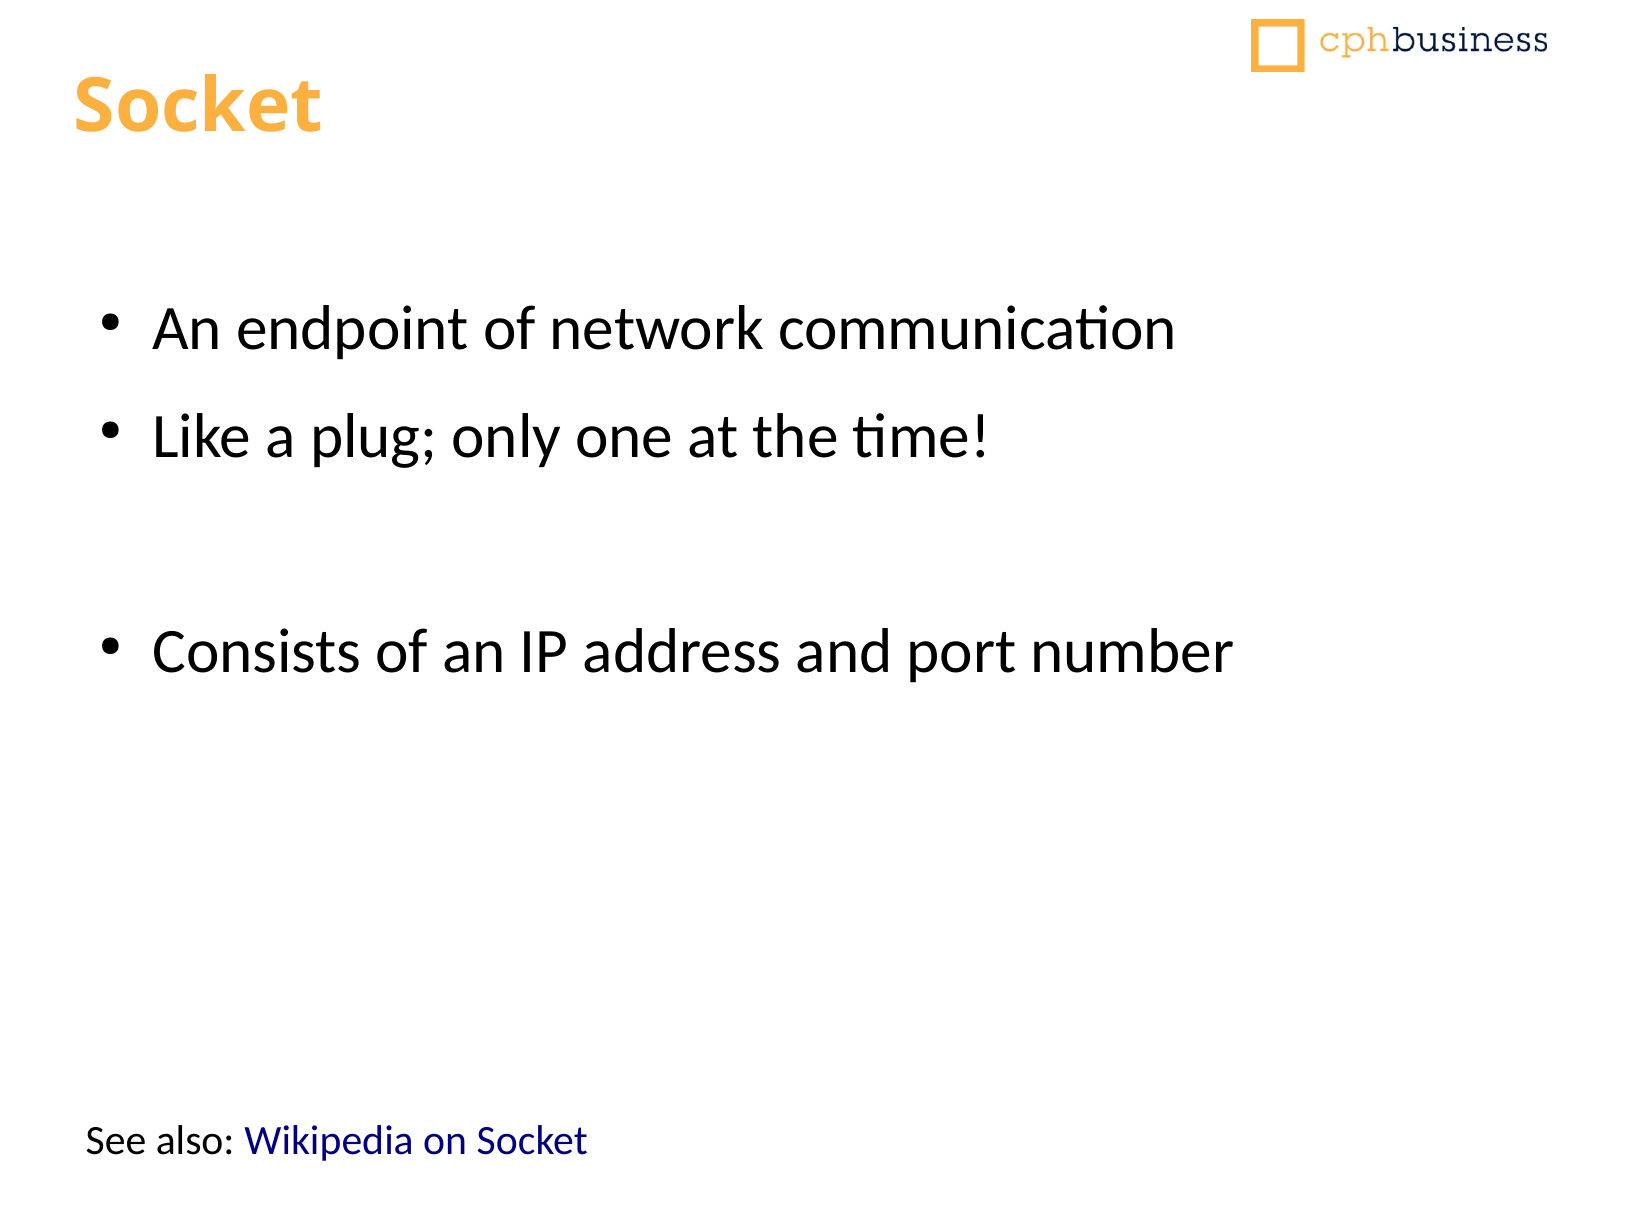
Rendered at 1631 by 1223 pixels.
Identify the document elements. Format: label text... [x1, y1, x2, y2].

text_box Socket [58, 48, 1394, 172]
text_box See also: Wikipedia on Socket [70, 1080, 1418, 1146]
list An endpoint of network communication Like a plug; only one at the time! Consists of an IP address and port number [81, 286, 1549, 995]
picture [1251, 19, 1547, 72]
